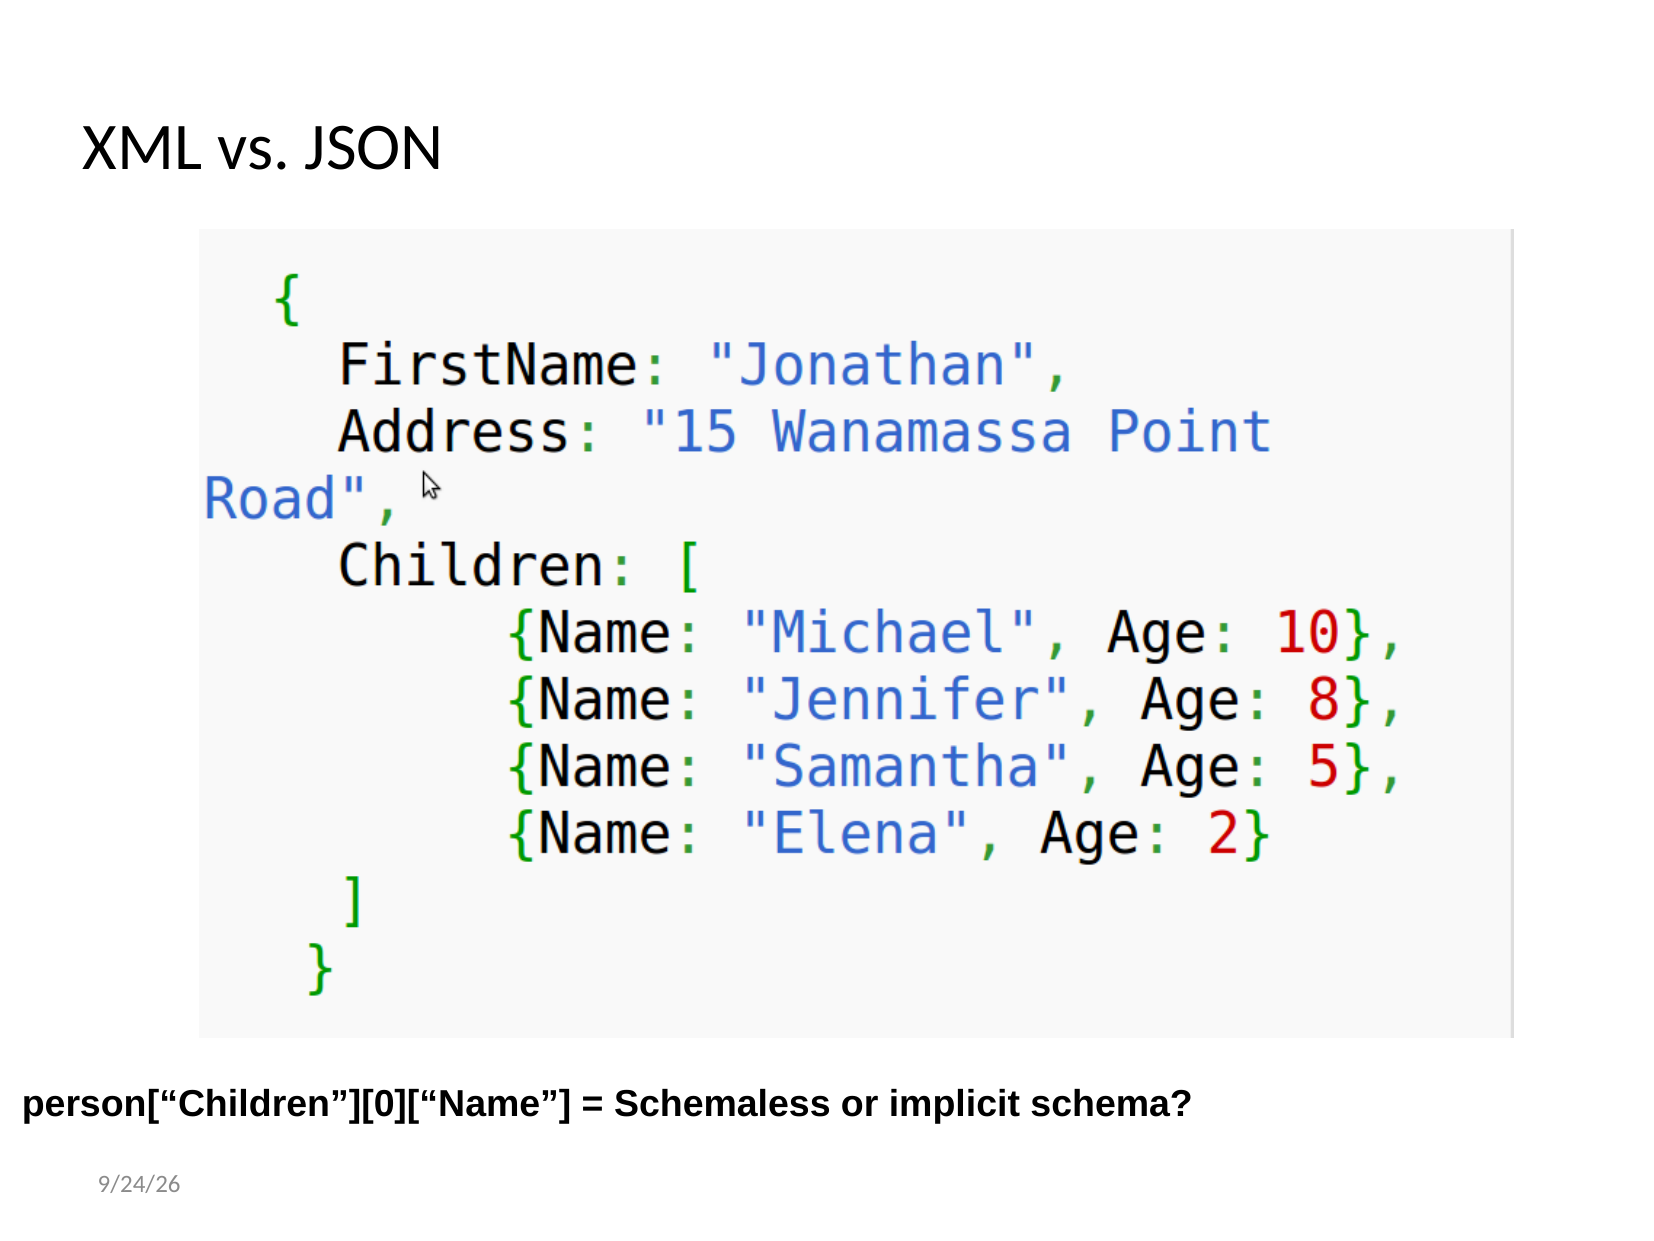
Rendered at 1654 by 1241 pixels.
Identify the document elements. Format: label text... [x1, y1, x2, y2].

picture [199, 229, 1514, 1038]
title XML vs. JSON [82, 49, 1571, 257]
text_box person[“Children”][0][“Name”] = Schemaless or implicit schema? [7, 1075, 1619, 1151]
